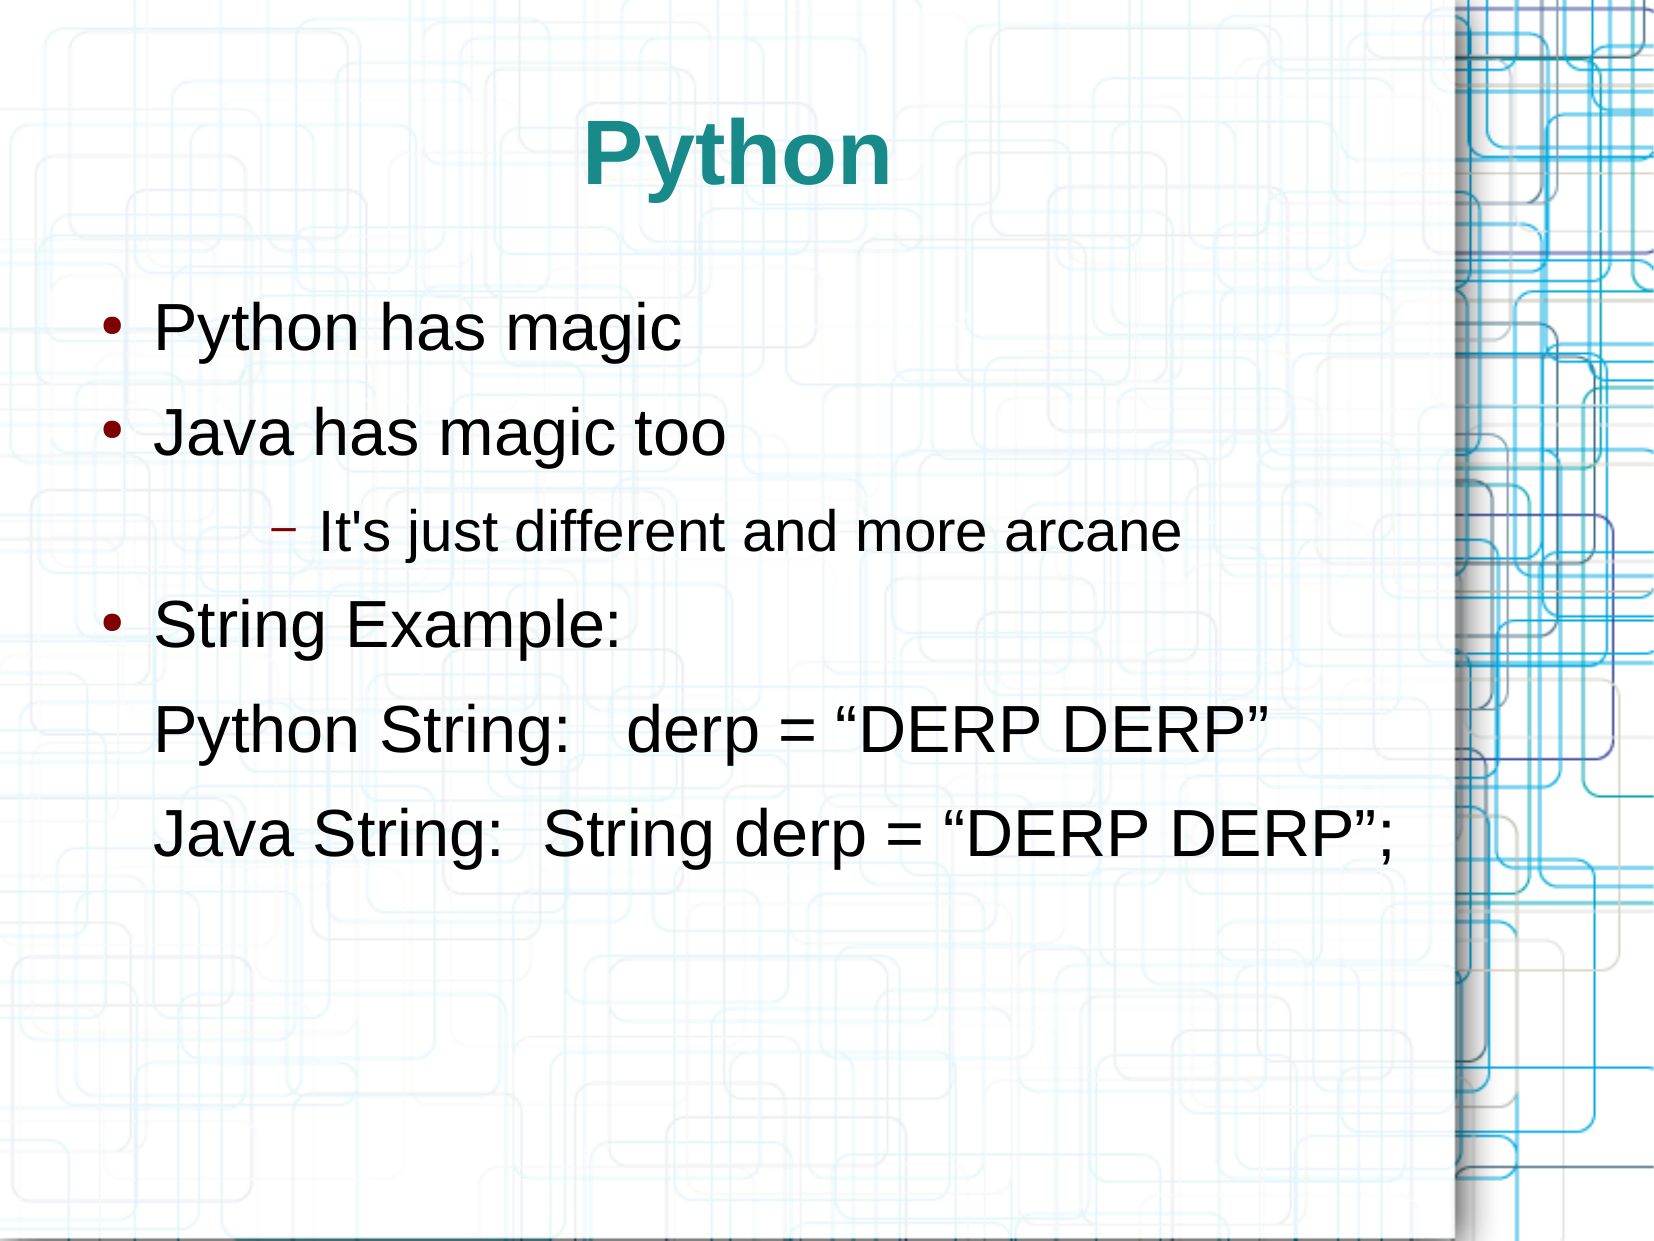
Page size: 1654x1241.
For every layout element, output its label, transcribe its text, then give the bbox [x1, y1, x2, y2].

title Python [59, 56, 1418, 250]
list Python has magic Java has magic too It's just different and more arcane String Example: Python String: derp = “DERP DERP” Java String: String derp = “DERP DERP”; [82, 290, 1418, 1094]
picture [0, 0, 1654, 1241]
